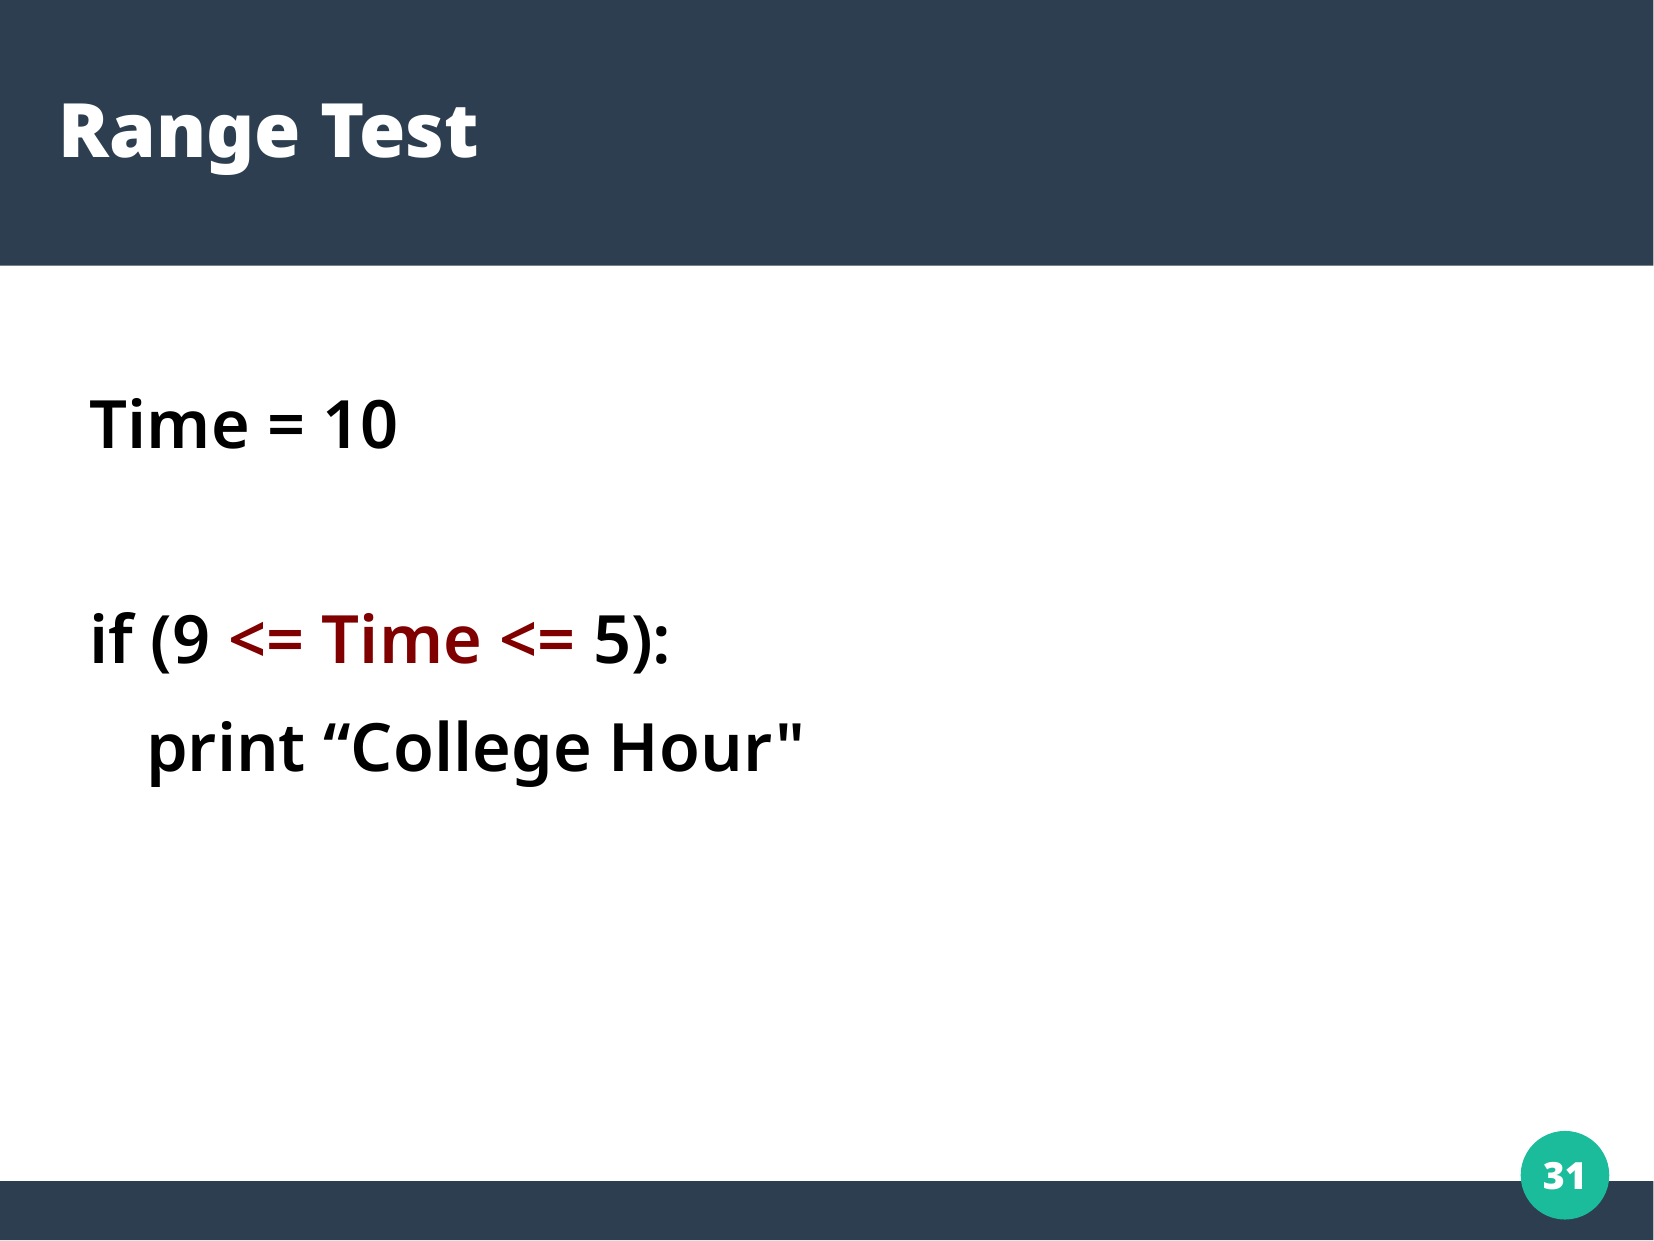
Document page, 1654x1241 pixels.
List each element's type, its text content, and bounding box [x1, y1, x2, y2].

list Time = 10 if (9 <= Time <= 5): print “College Hour" [75, 262, 1426, 1006]
title Range Test [59, 49, 1595, 207]
